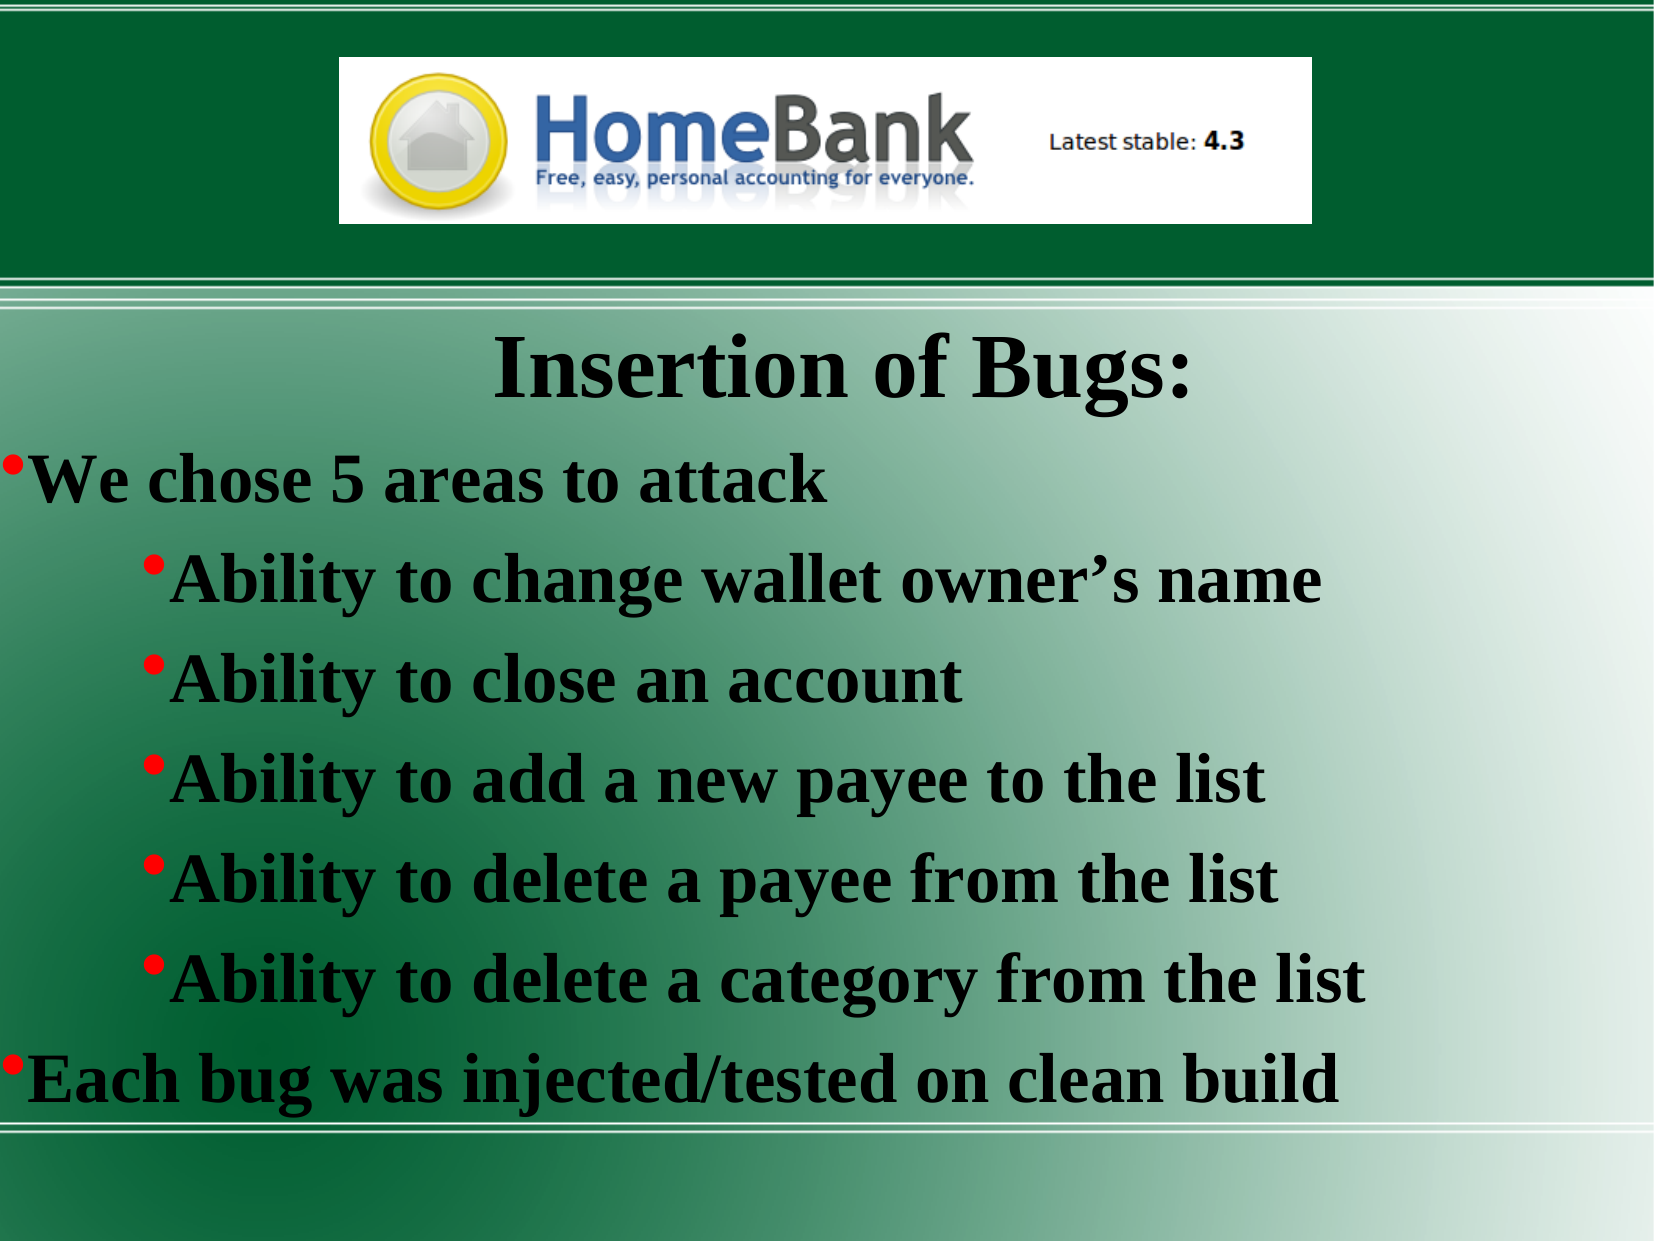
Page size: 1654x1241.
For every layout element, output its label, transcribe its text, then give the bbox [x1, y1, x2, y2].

picture [0, 0, 1654, 320]
text_box Insertion of Bugs: We chose 5 areas to attack Ability to change wallet owner’s name Ability to close an account Ability to add a new payee to the list Ability to delete a payee from the list Ability to delete a category from the list Each bug was injected/tested on clean build [0, 320, 1654, 1133]
picture [0, 1133, 1654, 1241]
